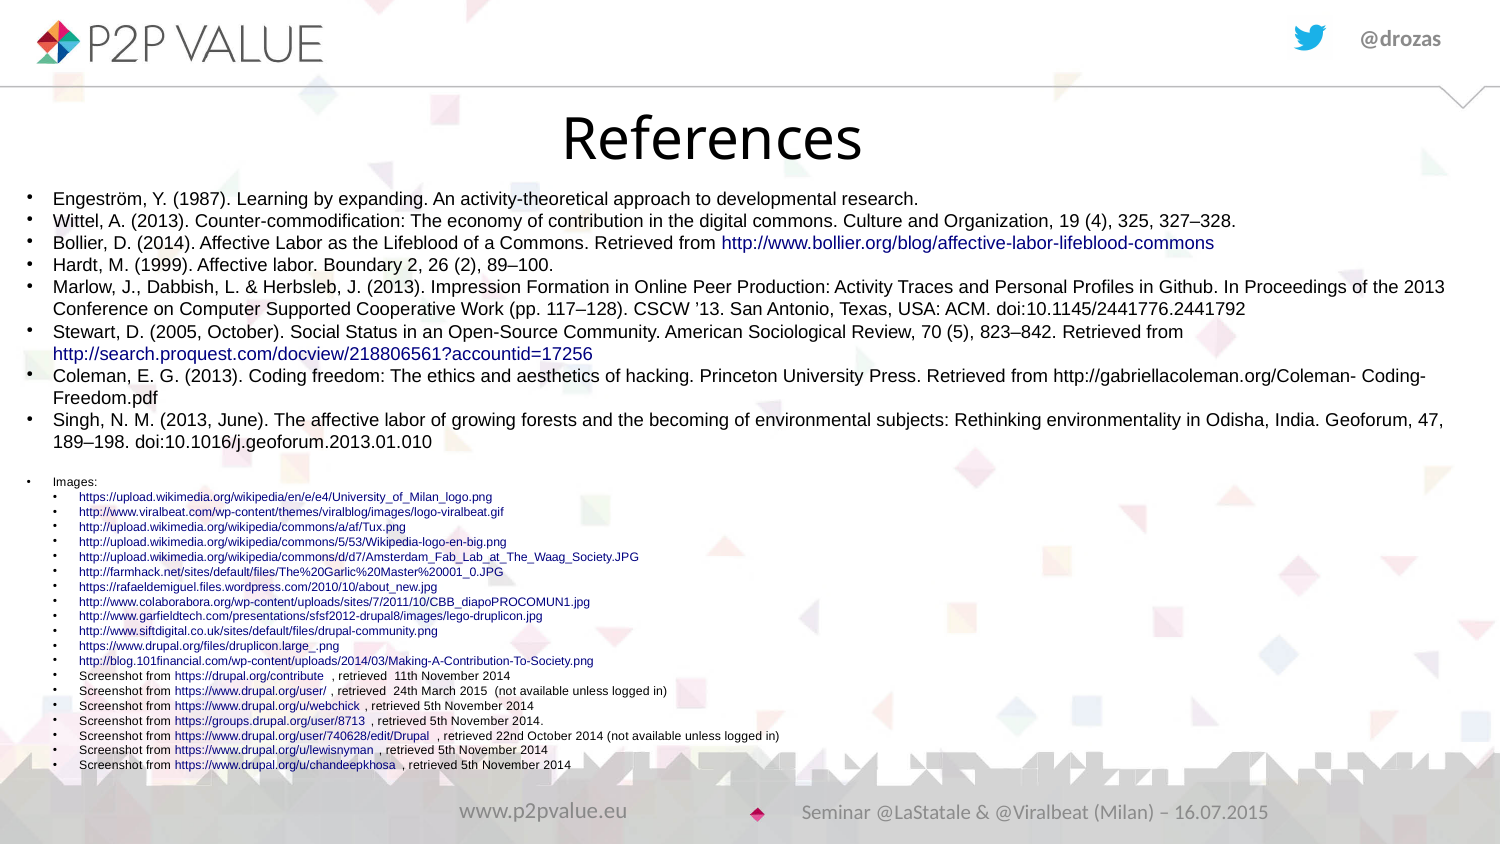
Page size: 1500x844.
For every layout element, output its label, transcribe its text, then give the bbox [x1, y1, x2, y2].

picture [0, 0, 1500, 844]
text_box www.p2pvalue.eu [453, 789, 672, 829]
text_box Seminar @LaStatale & @Viralbeat (Milan) – 16.07.2015 [788, 788, 1481, 834]
text_box @drozas [1333, 15, 1455, 60]
subtitle Engeström, Y. (1987). Learning by expanding. An activity-theoretical approach to developmental research. Wittel, A. (2013). Counter-commodification: The economy of contribution in the digital commons. Culture and Organization, 19 (4), 325, 327–328. Bollier, D. (2014). Affective Labor as the Lifeblood of a Commons. Retrieved from http://www.bollier.org/blog/affective-labor-lifeblood-commons Hardt, M. (1999). Affective labor. Boundary 2, 26 (2), 89–100. Marlow, J., Dabbish, L. & Herbsleb, J. (2013). Impression Formation in Online Peer Production: Activity Traces and Personal Profiles in Github. In Proceedings of the 2013 Conference on Computer Supported Cooperative Work (pp. 117–128). CSCW ’13. San Antonio, Texas, USA: ACM. doi:10.1145/2441776.2441792 Stewart, D. (2005, October). Social Status in an Open-Source Community. American Sociological Review, 70 (5), 823–842. Retrieved from http://search.proquest.com/docview/218806561?accountid=17256 Coleman, E. G. (2013). Coding freedom: The ethics and aesthetics of hacking. Princeton University Press. Retrieved from http://gabriellacoleman.org/Coleman- Coding-Freedom.pdf Singh, N. M. (2013, June). The affective labor of growing forests and the becoming of environmental subjects: Rethinking environmentality in Odisha, India. Geoforum, 47, 189–198. doi:10.1016/j.geoforum.2013.01.010 Images: https://upload.wikimedia.org/wikipedia/en/e/e4/University_of_Milan_logo.png http://www.viralbeat.com/wp-content/themes/viralblog/images/logo-viralbeat.gif http://upload.wikimedia.org/wikipedia/commons/a/af/Tux.png http://upload.wikimedia.org/wikipedia/commons/5/53/Wikipedia-logo-en-big.png http://upload.wikimedia.org/wikipedia/commons/d/d7/Amsterdam_Fab_Lab_at_The_Waag_Society.JPG http://farmhack.net/sites/default/files/The%20Garlic%20Master%20001_0.JPG https://rafaeldemiguel.files.wordpress.com/2010/10/about_new.jpg http://www.colaborabora.org/wp-content/uploads/sites/7/2011/10/CBB_diapoPROCOMUN1.jpg http://www.garfieldtech.com/presentations/sfsf2012-drupal8/images/lego-druplicon.jpg http://www.siftdigital.co.uk/sites/default/files/drupal-community.png https://www.drupal.org/files/druplicon.large_.png http://blog.101financial.com/wp-content/uploads/2014/03/Making-A-Contribution-To-Society.png Screenshot from https://drupal.org/contribute , retrieved 11th November 2014 Screenshot from https://www.drupal.org/user/, retrieved 24th March 2015 (not available unless logged in) Screenshot from https://www.drupal.org/u/webchick, retrieved 5th November 2014 Screenshot from https://groups.drupal.org/user/8713, retrieved 5th November 2014. Screenshot from https://www.drupal.org/user/740628/edit/Drupal, retrieved 22nd October 2014 (not available unless logged in) Screenshot from https://www.drupal.org/u/lewisnyman, retrieved 5th November 2014 Screenshot from https://www.drupal.org/u/chandeepkhosa, retrieved 5th November 2014 [13, 180, 1494, 781]
title References [60, 92, 1366, 180]
